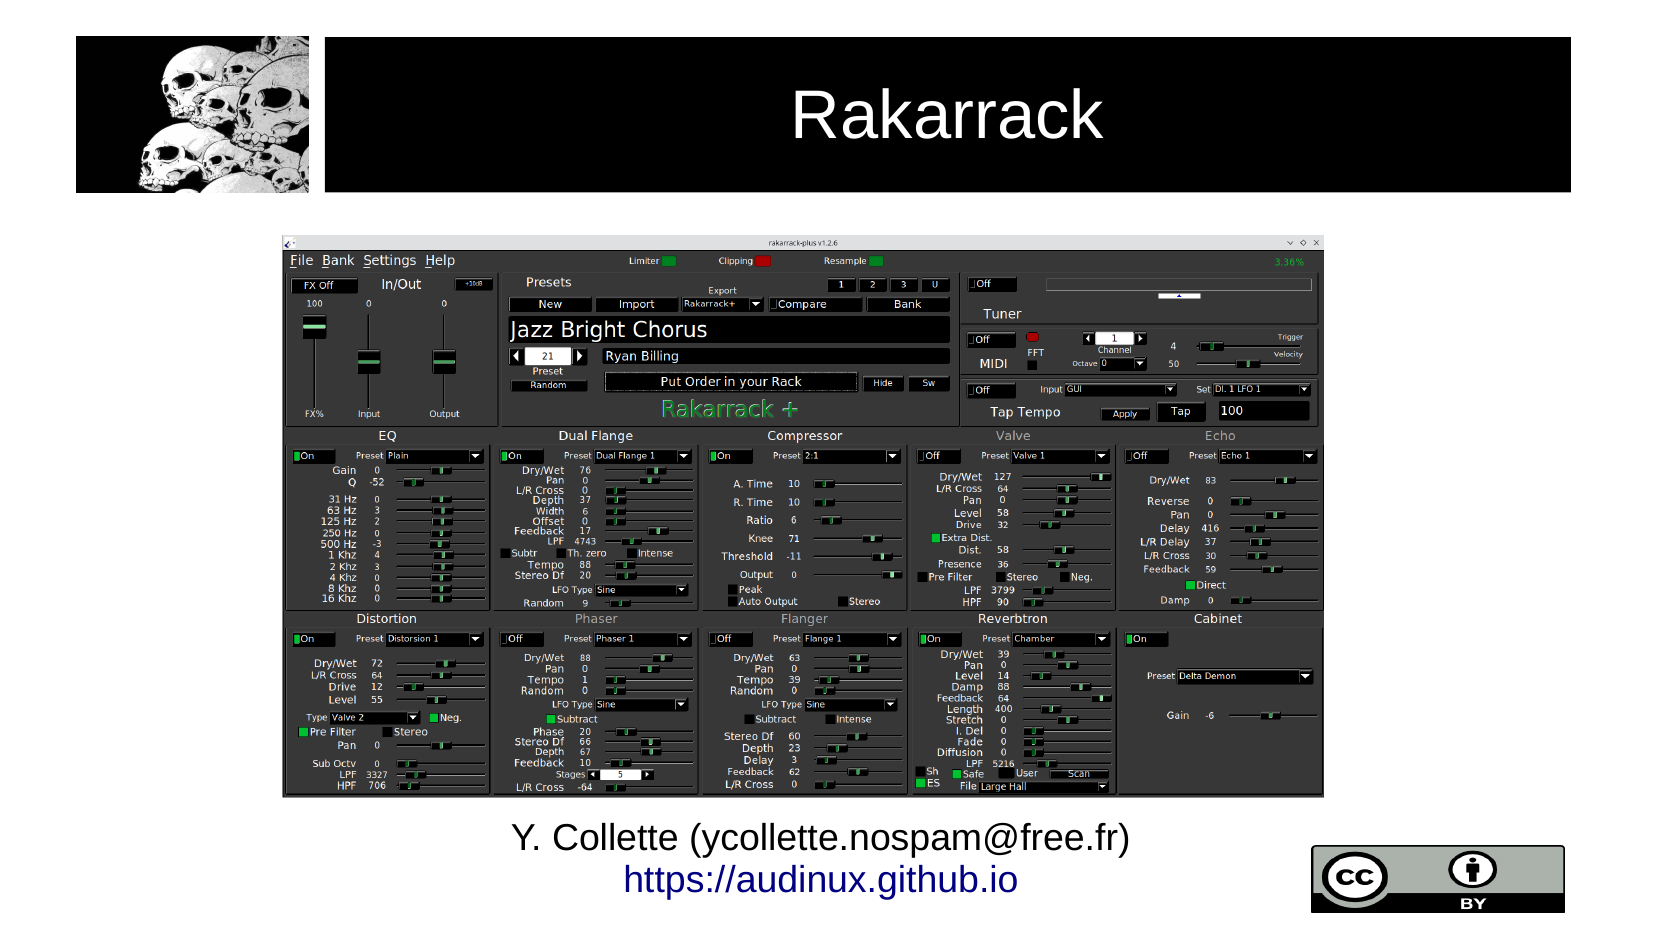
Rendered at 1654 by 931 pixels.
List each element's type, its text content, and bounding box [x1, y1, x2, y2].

picture [1311, 845, 1565, 913]
text_box Y. Collette (ycollette.nospam@free.fr) https://audinux.github.io [490, 809, 1152, 908]
title Rakarrack [324, 37, 1571, 193]
picture [247, 206, 1359, 839]
picture [76, 36, 309, 193]
